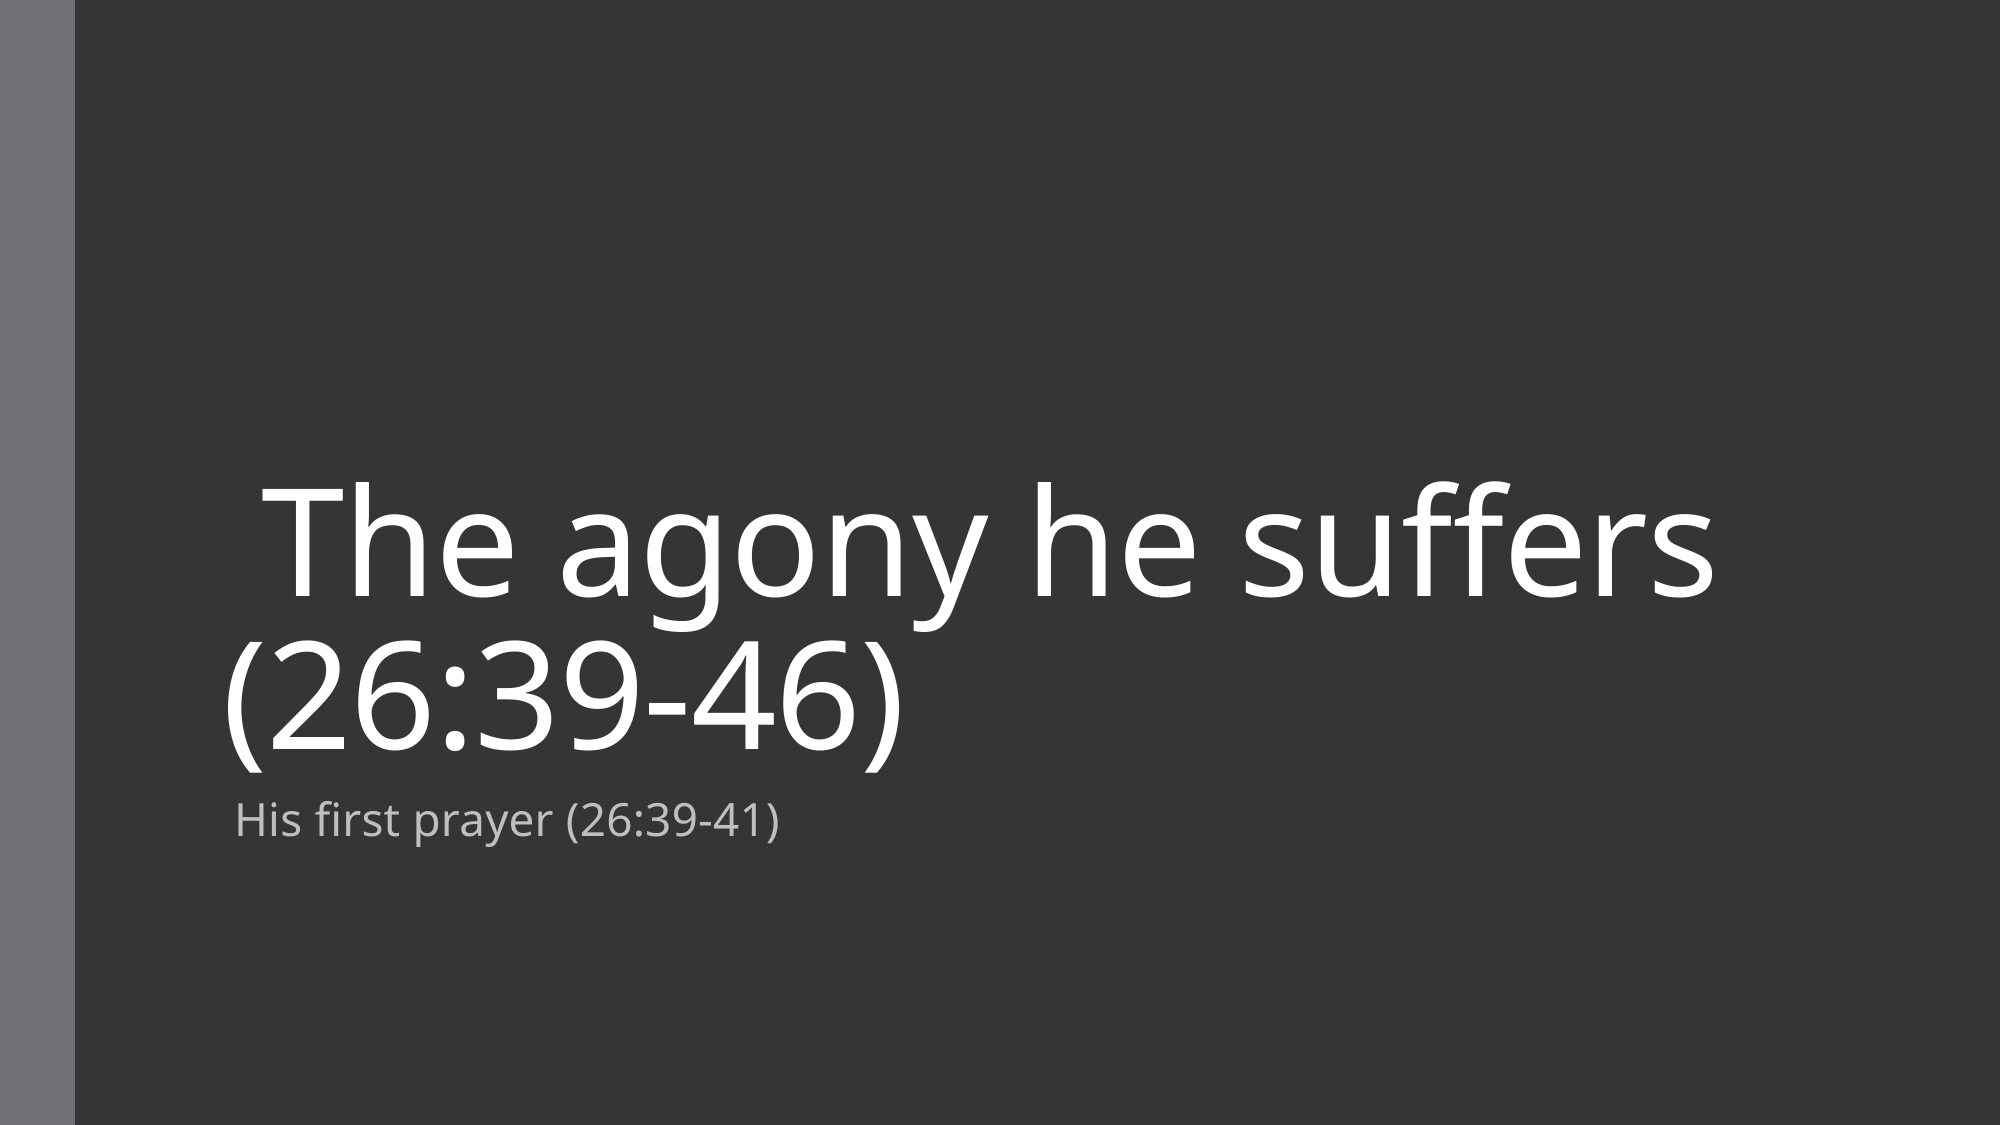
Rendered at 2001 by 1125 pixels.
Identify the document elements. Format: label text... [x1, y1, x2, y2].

title The agony he suffers (26:39-46) [206, 124, 1752, 787]
subtitle His first prayer (26:39-41) [206, 787, 1752, 1066]
